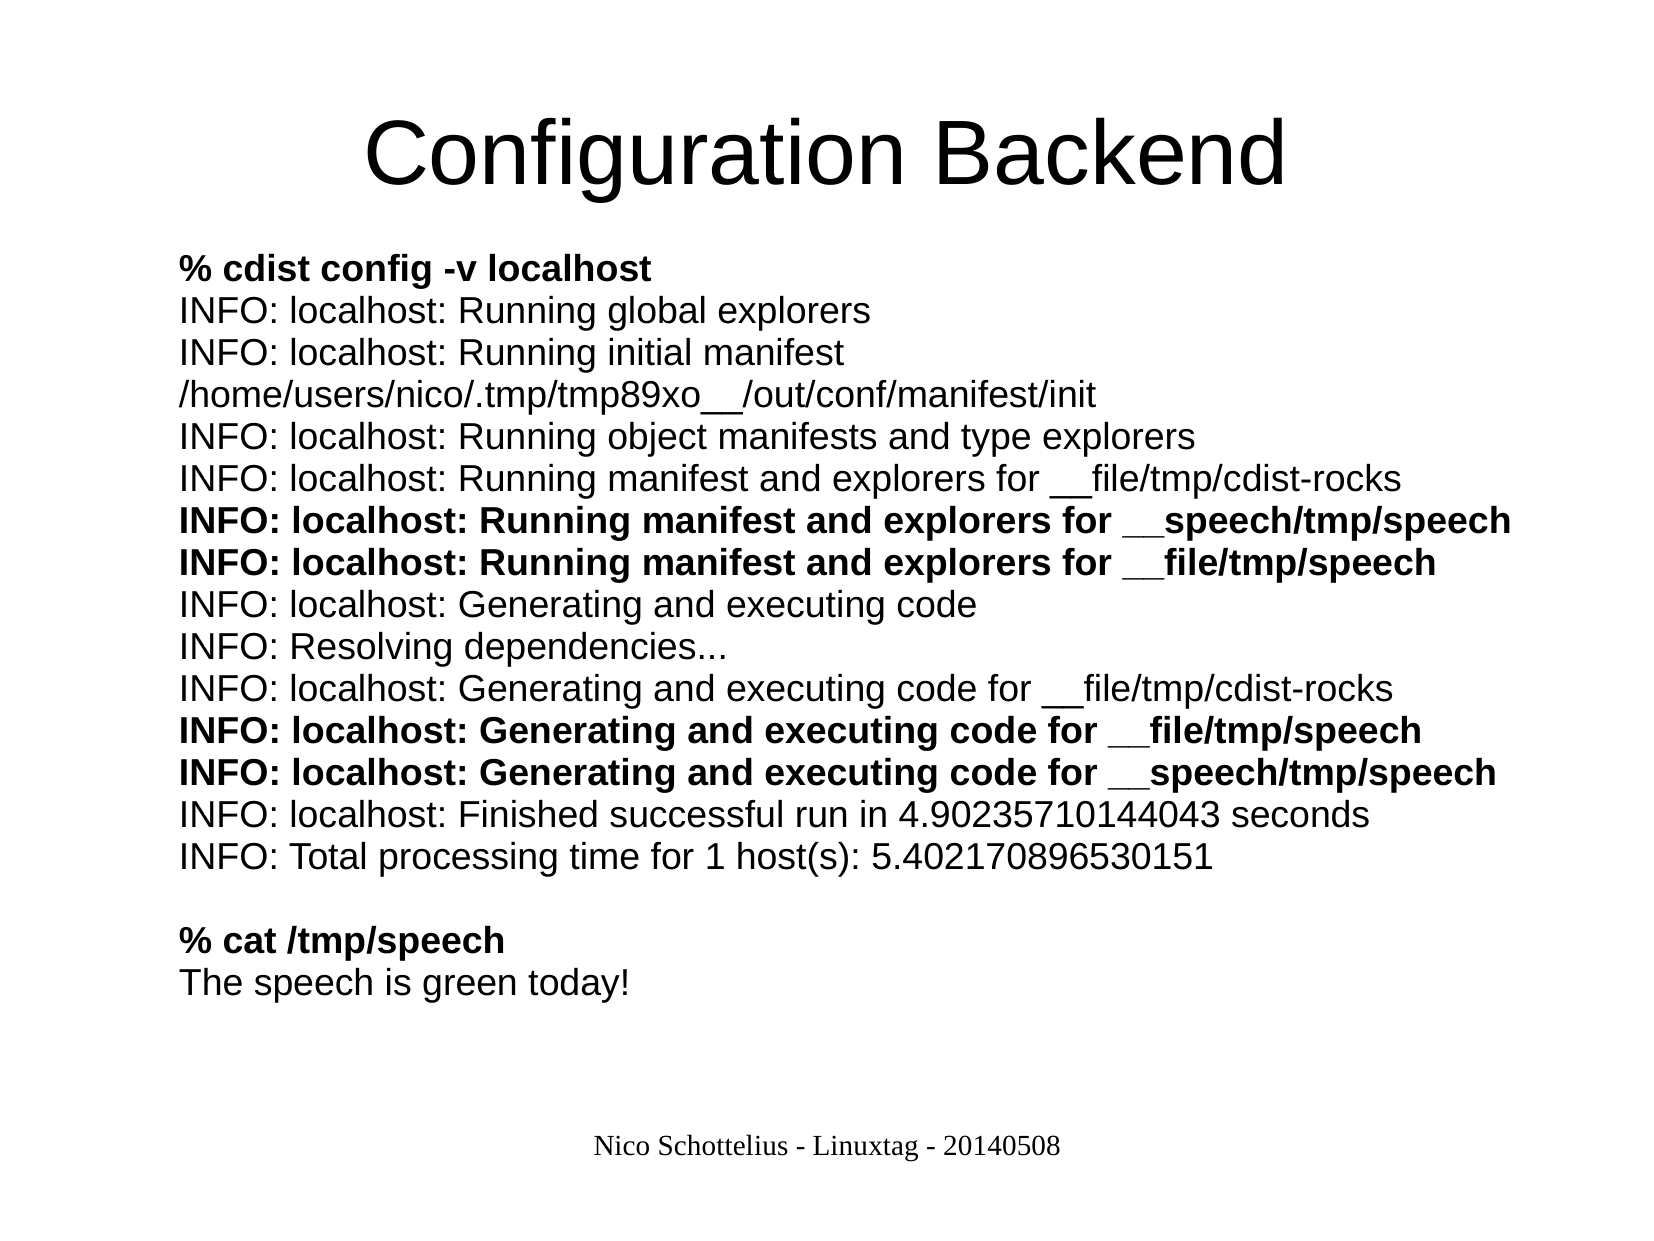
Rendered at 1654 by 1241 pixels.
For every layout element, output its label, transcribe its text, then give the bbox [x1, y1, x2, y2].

title Configuration Backend [82, 49, 1571, 257]
text_box % cdist config -v localhost INFO: localhost: Running global explorers INFO: localhost: Running initial manifest /home/users/nico/.tmp/tmp89xo__/out/conf/manifest/init INFO: localhost: Running object manifests and type explorers INFO: localhost: Running manifest and explorers for __file/tmp/cdist-rocks INFO: localhost: Running manifest and explorers for __speech/tmp/speech INFO: localhost: Running manifest and explorers for __file/tmp/speech INFO: localhost: Generating and executing code INFO: Resolving dependencies... INFO: localhost: Generating and executing code for __file/tmp/cdist-rocks INFO: localhost: Generating and executing code for __file/tmp/speech INFO: localhost: Generating and executing code for __speech/tmp/speech INFO: localhost: Finished successful run in 4.90235710144043 seconds INFO: Total processing time for 1 host(s): 5.402170896530151 % cat /tmp/speech The speech is green today! [164, 239, 1545, 1241]
